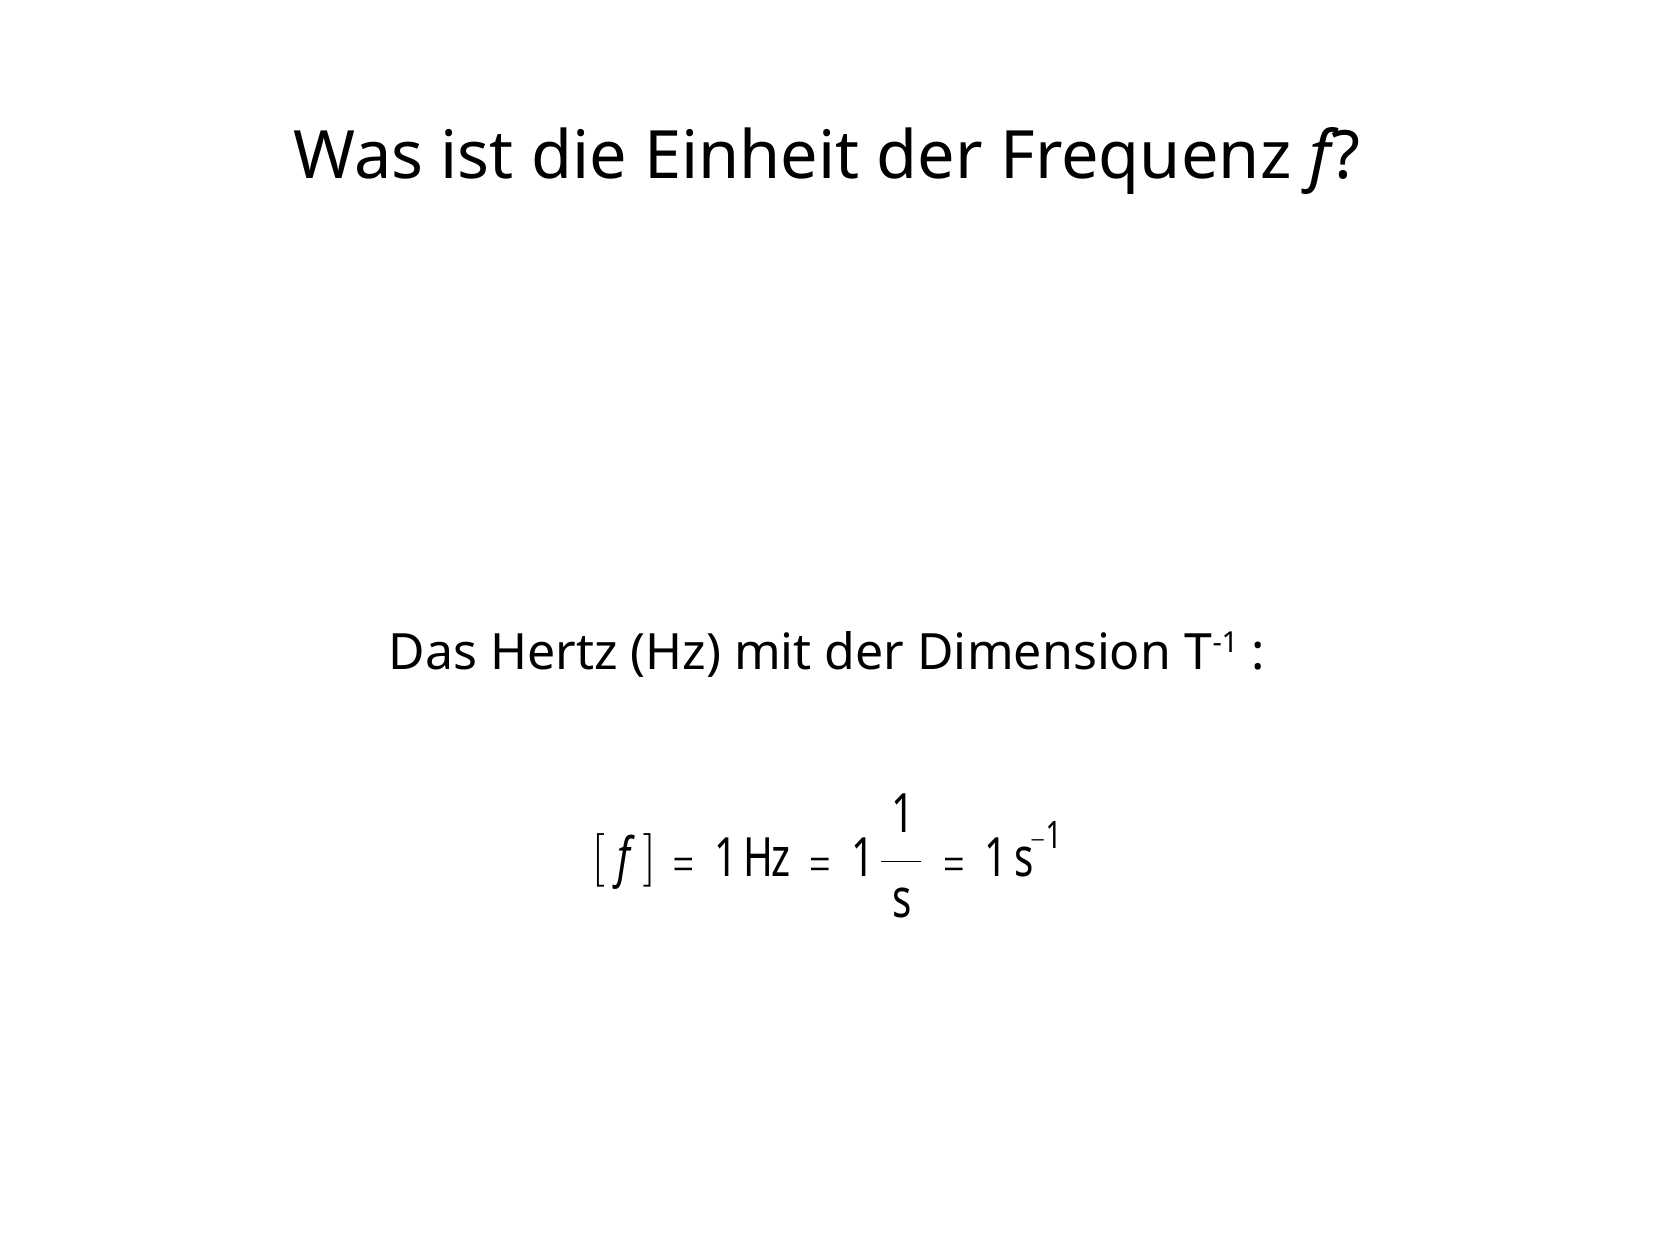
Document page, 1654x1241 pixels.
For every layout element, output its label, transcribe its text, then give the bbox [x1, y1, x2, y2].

subtitle Das Hertz (Hz) mit der Dimension T-1 : [82, 290, 1571, 1010]
chart [589, 781, 1064, 932]
title Was ist die Einheit der Frequenz f? [82, 49, 1571, 257]
